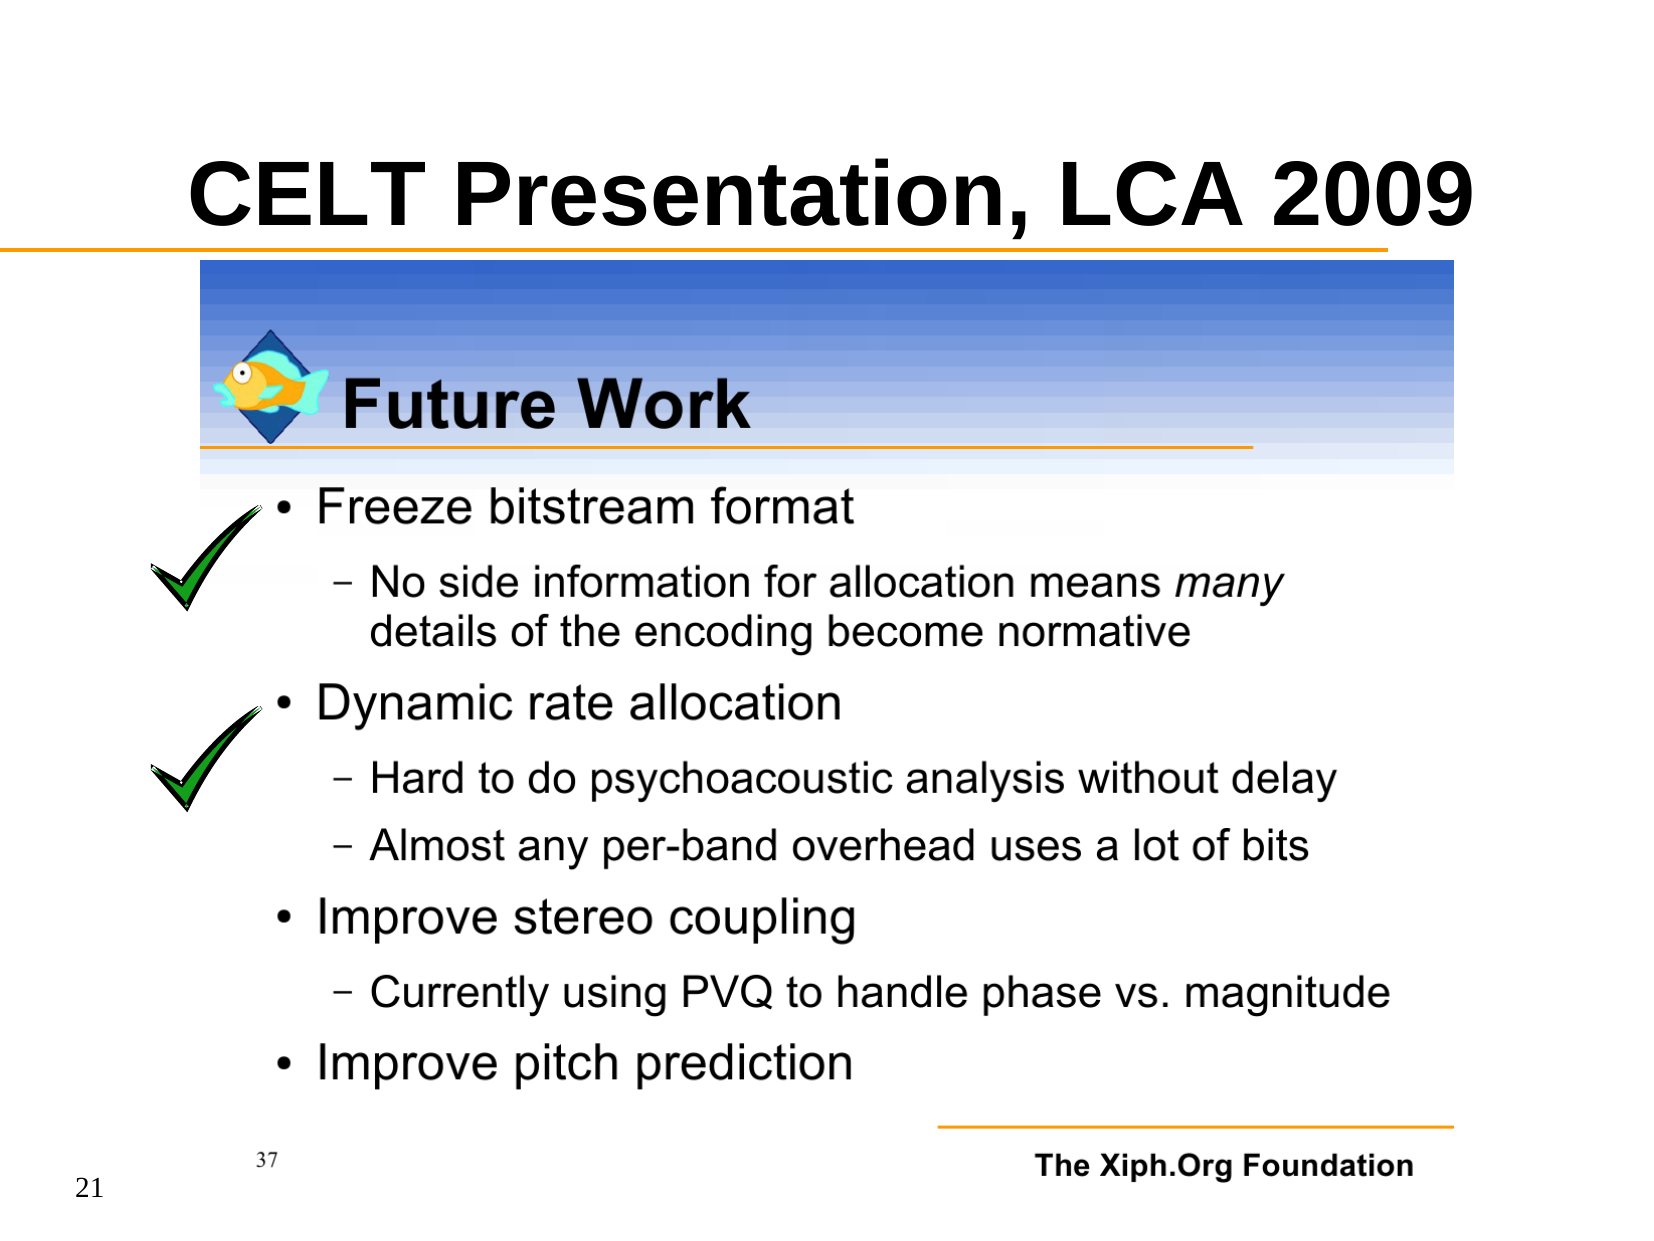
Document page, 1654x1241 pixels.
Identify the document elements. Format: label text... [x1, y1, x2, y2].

title CELT Presentation, LCA 2009 [187, 37, 1571, 245]
picture [150, 260, 1454, 1198]
